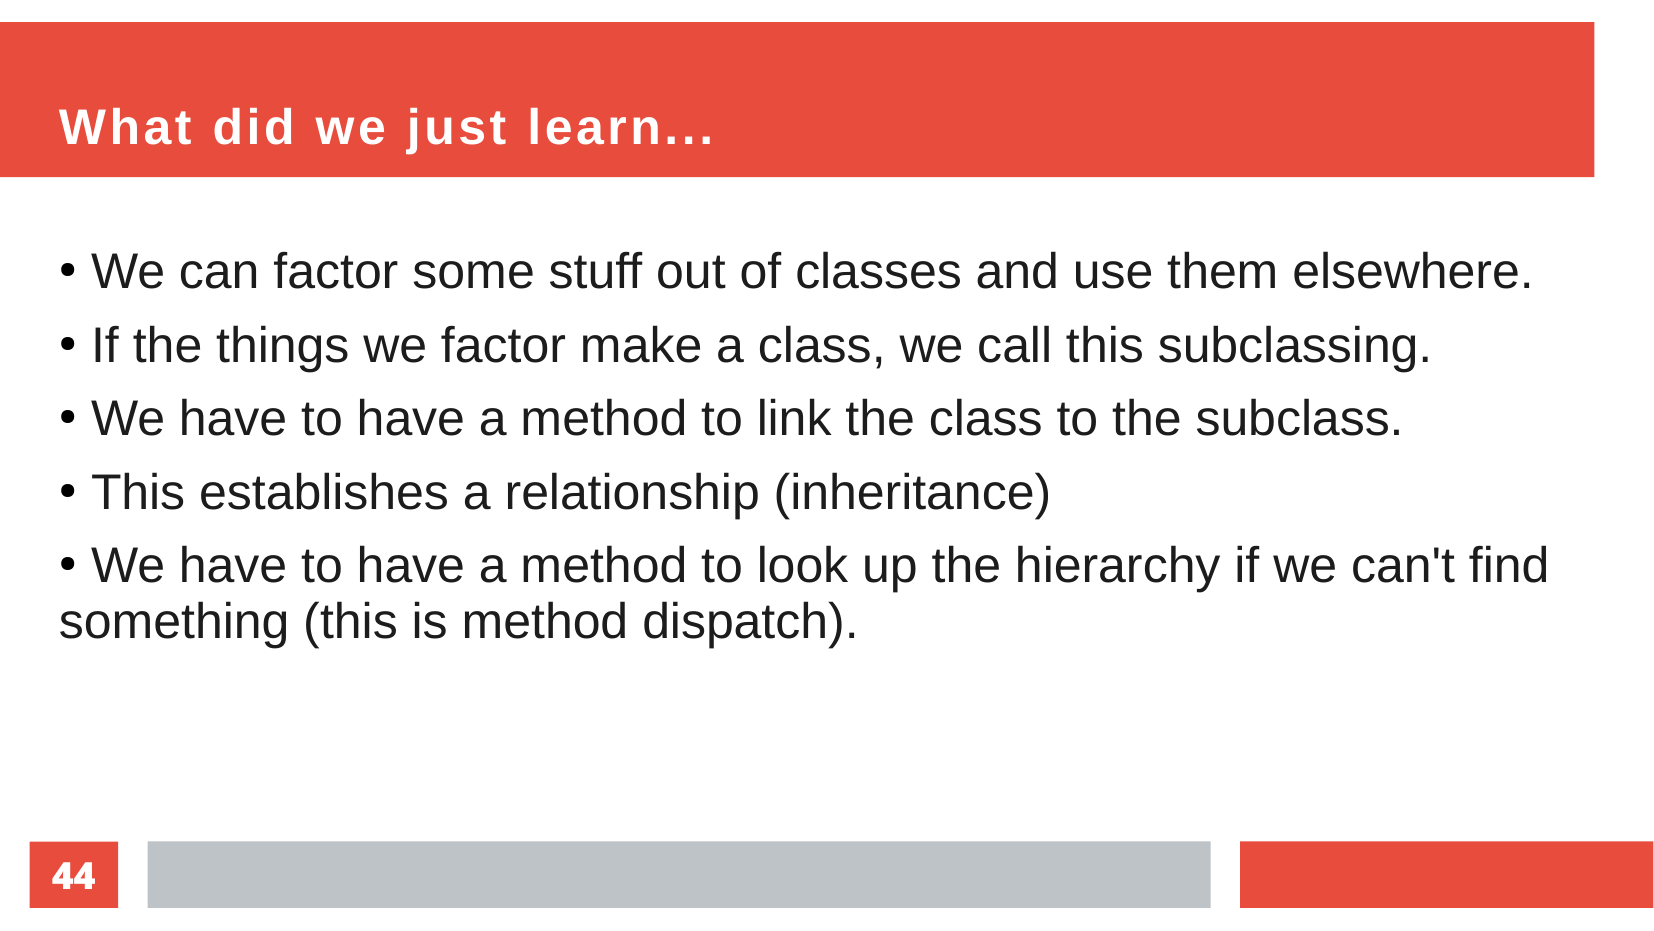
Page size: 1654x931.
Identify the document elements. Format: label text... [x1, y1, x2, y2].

list We can factor some stuff out of classes and use them elsewhere. If the things we factor make a class, we call this subclassing. We have to have a method to link the class to the subclass. This establishes a relationship (inheritance) We have to have a method to look up the hierarchy if we can't find something (this is method dispatch). [59, 243, 1565, 820]
title What did we just learn... [59, 44, 1595, 156]
